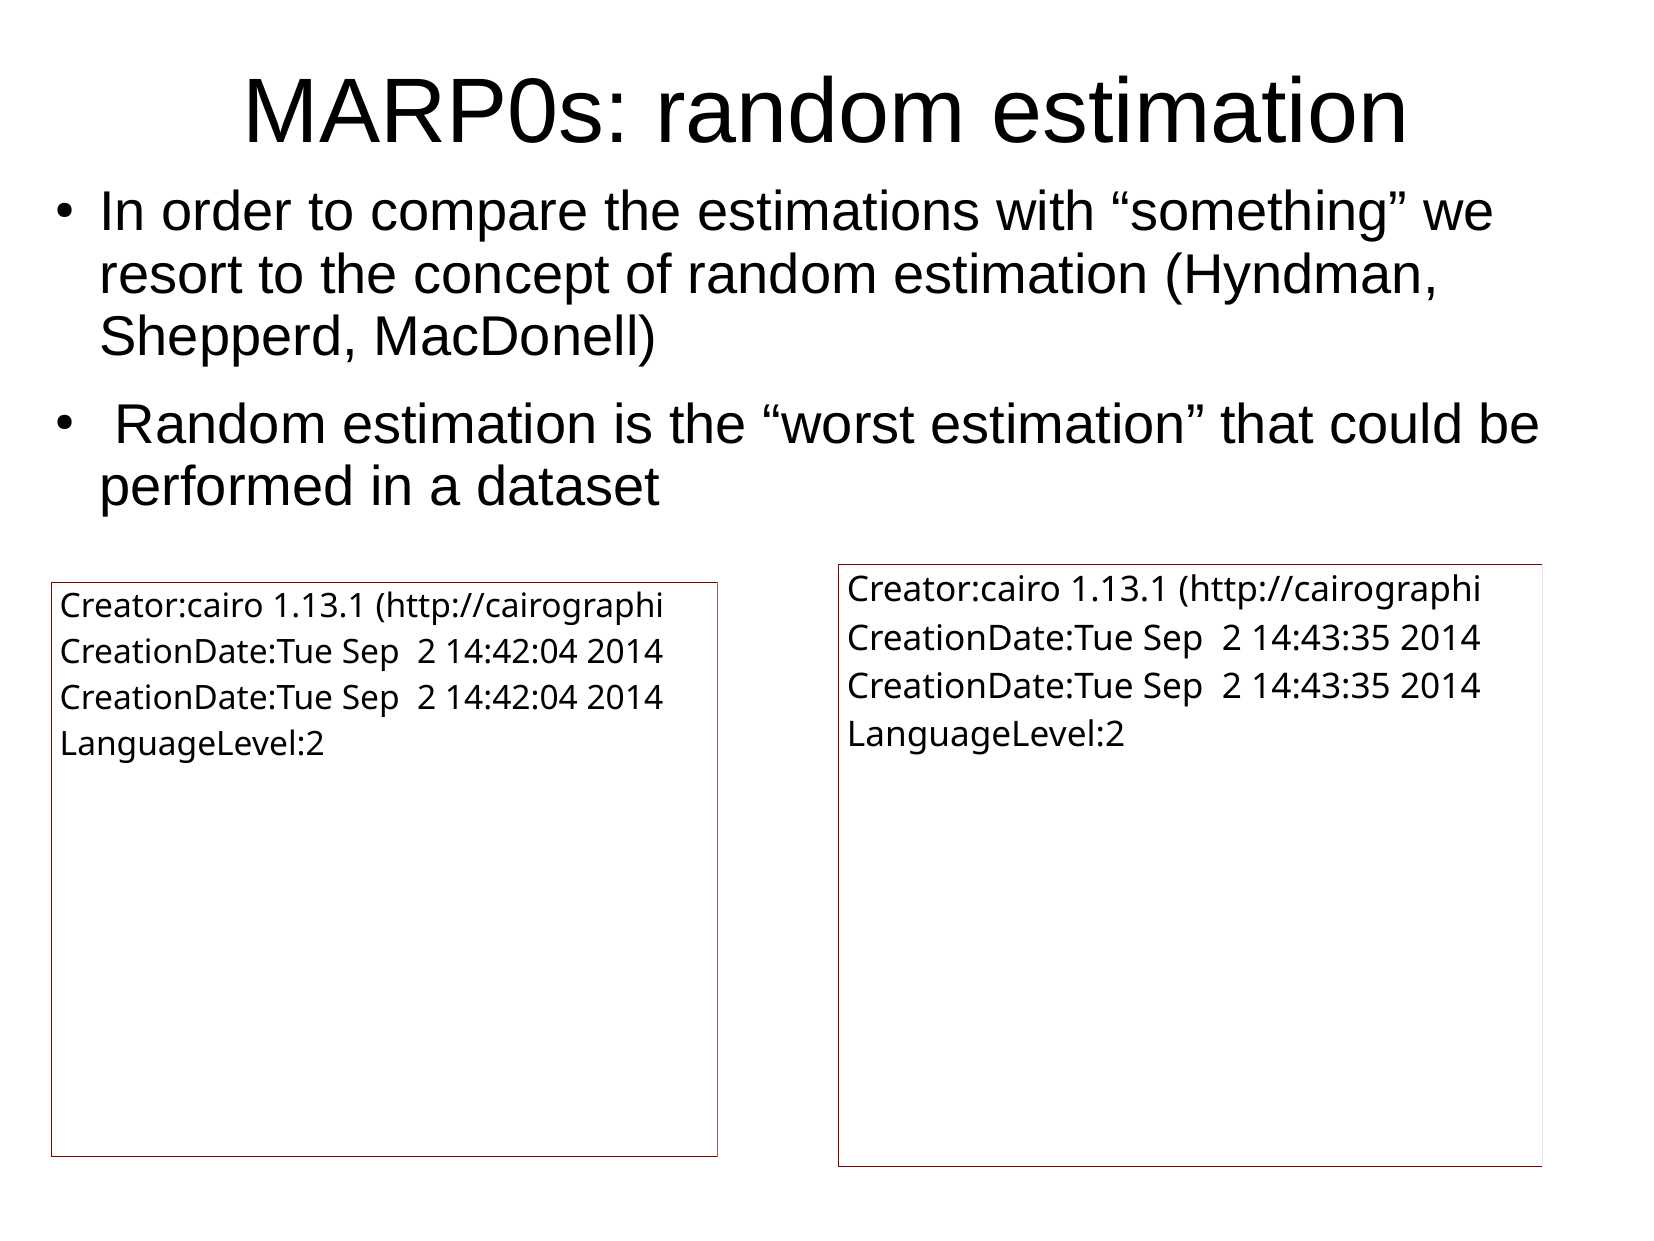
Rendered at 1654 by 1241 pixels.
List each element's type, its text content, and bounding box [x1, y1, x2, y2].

list In order to compare the estimations with “something” we resort to the concept of random estimation (Hyndman, Shepperd, MacDonell) Random estimation is the “worst estimation” that could be performed in a dataset [39, 180, 1621, 521]
picture [48, 579, 718, 1157]
title MARP0s: random estimation [82, 49, 1571, 172]
picture [835, 562, 1543, 1167]
